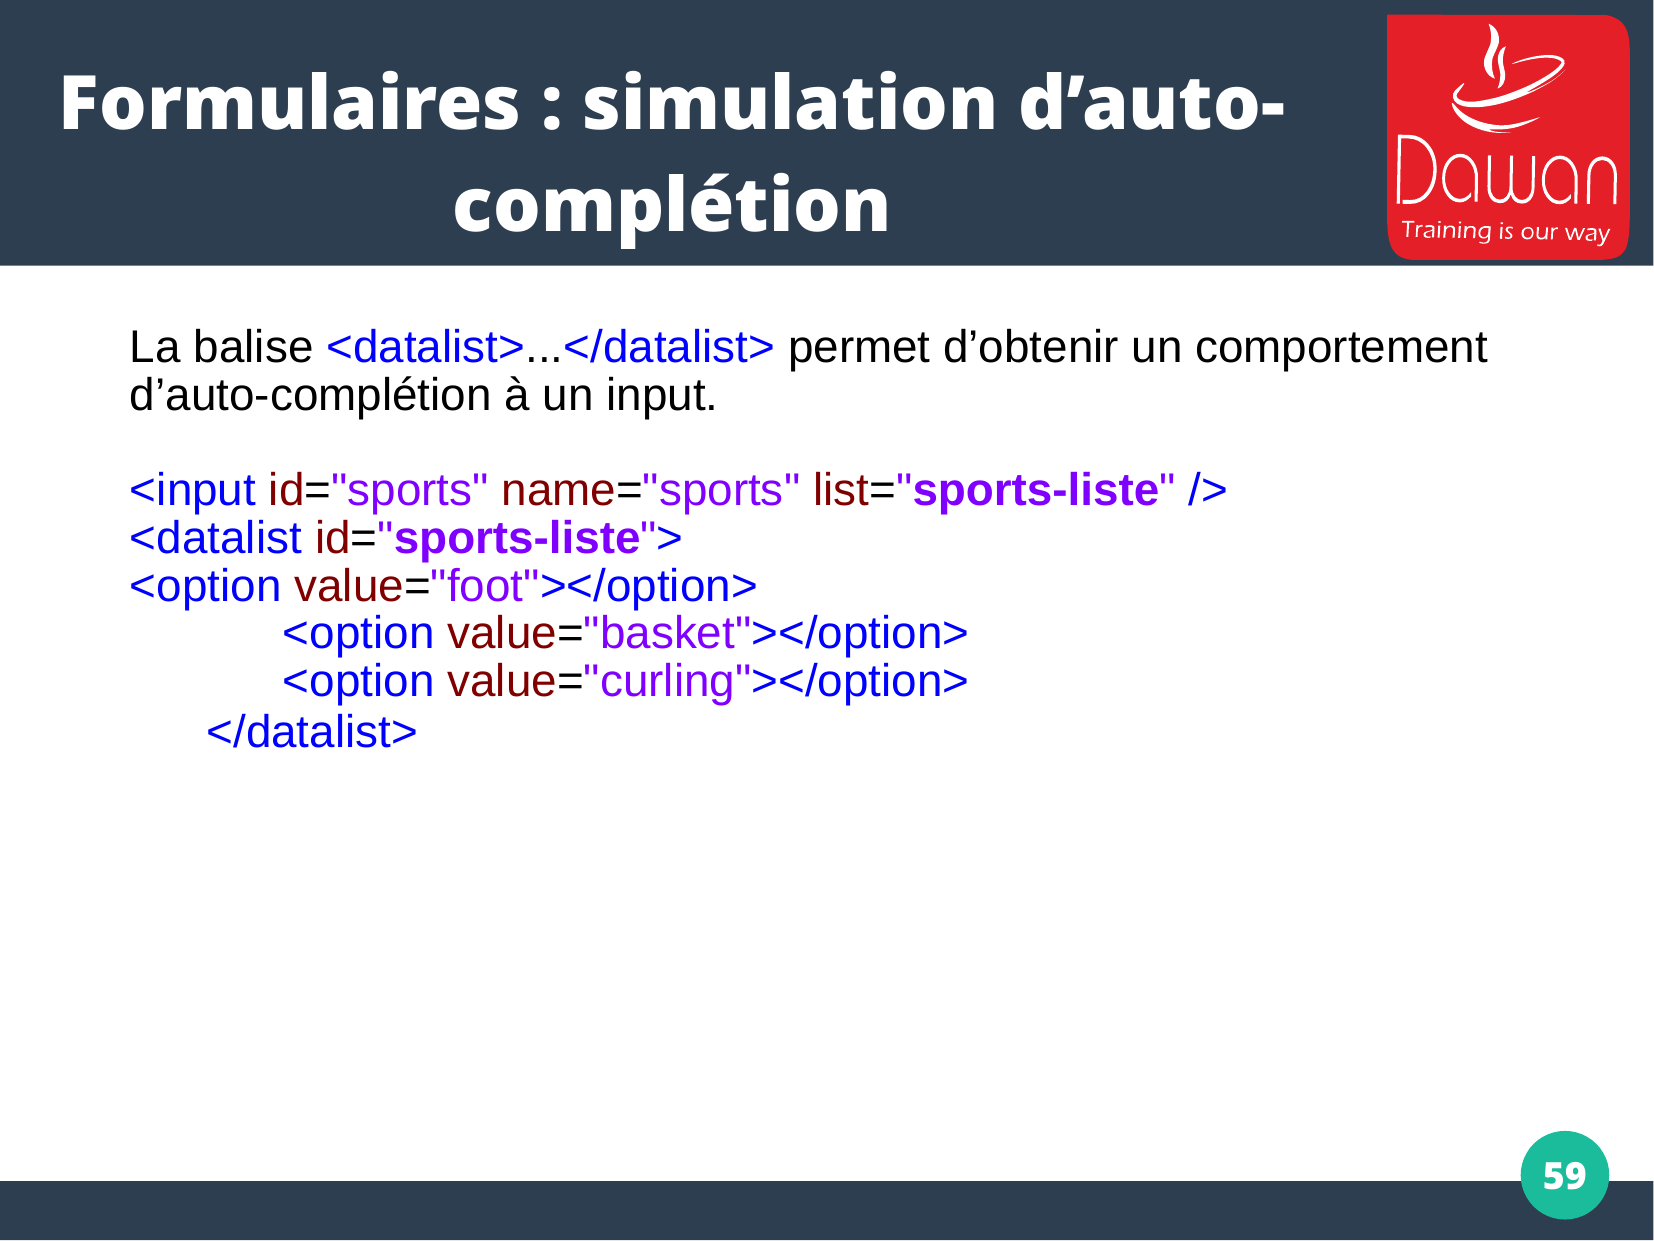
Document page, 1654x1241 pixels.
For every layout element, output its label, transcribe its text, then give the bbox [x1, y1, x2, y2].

picture [1387, 14, 1630, 260]
title Formulaires : simulation d’auto-complétion [59, 49, 1387, 207]
list La balise <datalist>...</datalist> permet d’obtenir un comportement d’auto-complétion à un input. <input id="sports" name="sports" list="sports-liste" /> <datalist id="sports-liste"> <option value="foot"></option> <option value="basket"></option> <option value="curling"></option> </datalist> [59, 324, 1595, 1152]
